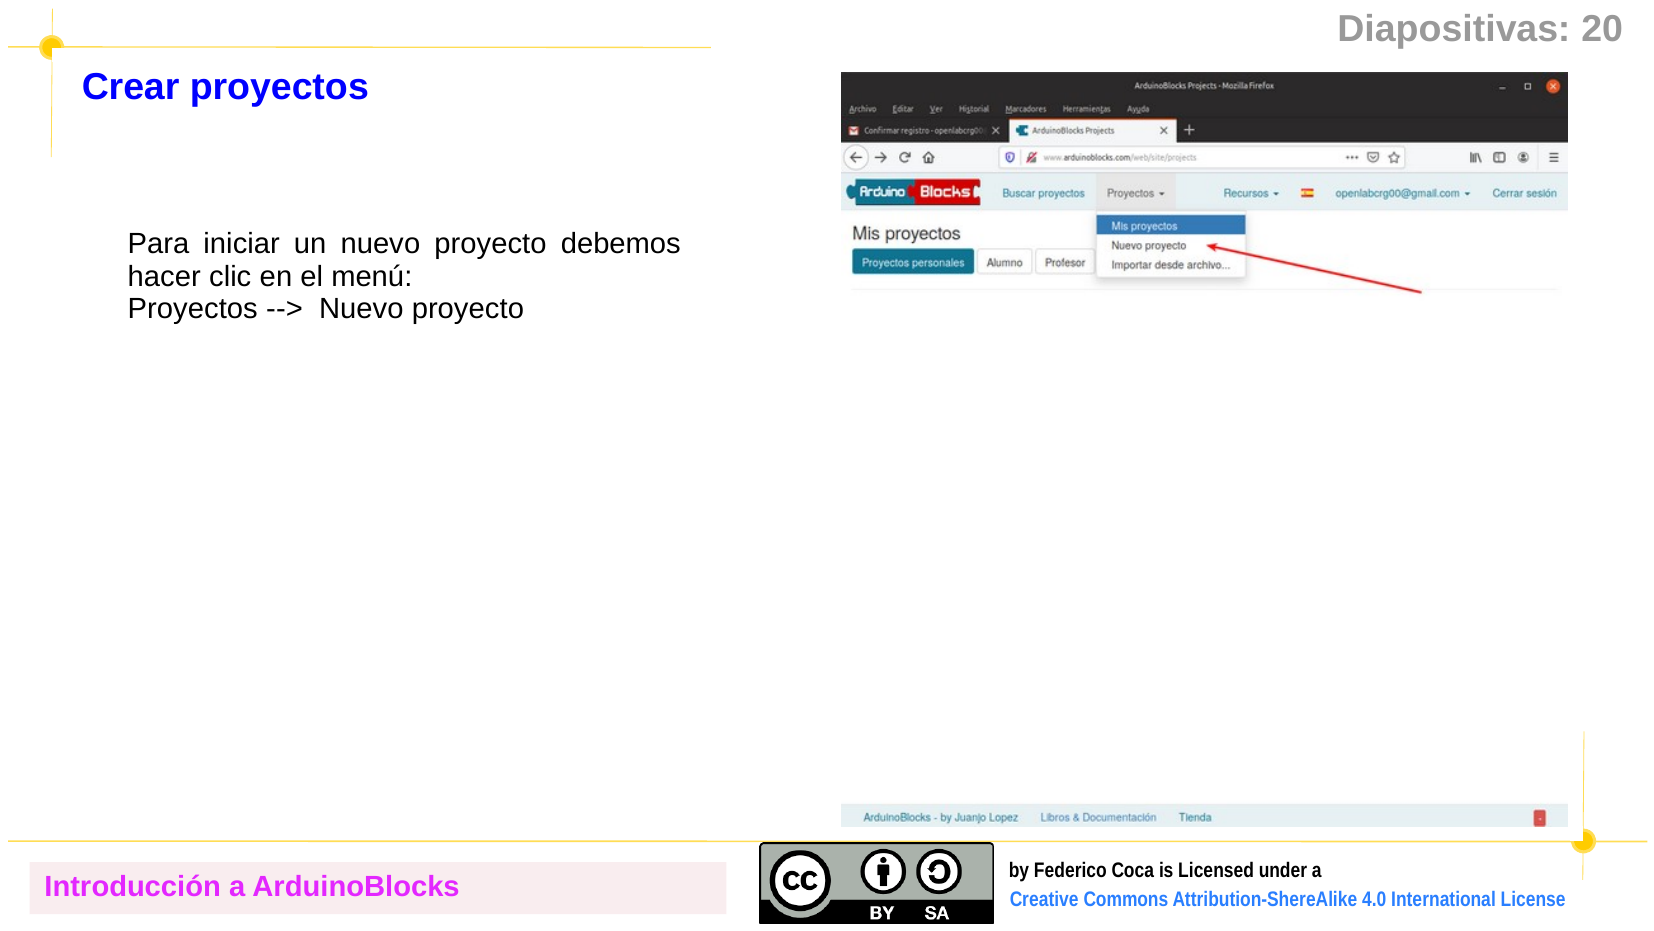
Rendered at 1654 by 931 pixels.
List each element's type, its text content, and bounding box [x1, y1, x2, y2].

text_box Introducción a ArduinoBlocks [29, 862, 727, 915]
text_box Crear proyectos [67, 58, 1207, 116]
text_box Para iniciar un nuevo proyecto debemos hacer clic en el menú: Proyectos --> Nuevo proyecto [112, 219, 697, 333]
text_box Diapositivas: 20 [1322, 0, 1644, 57]
picture [841, 72, 1568, 827]
